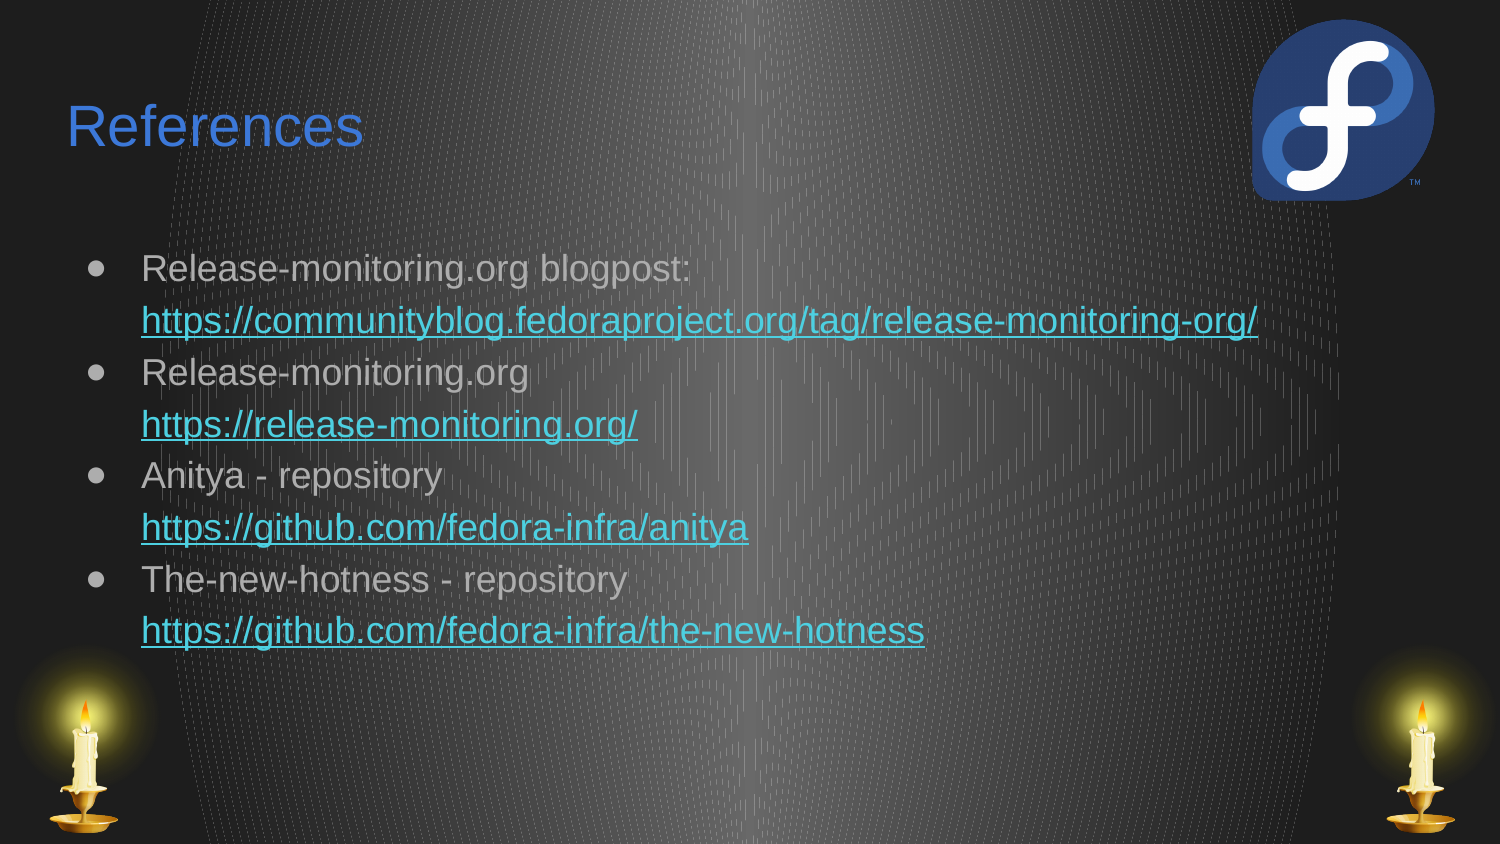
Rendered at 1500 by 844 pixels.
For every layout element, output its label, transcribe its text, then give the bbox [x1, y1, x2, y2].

list Release-monitoring.org blogpost: https://communityblog.fedoraproject.org/tag/release-monitoring-org/ Release-monitoring.org https://release-monitoring.org/ Anitya - repository https://github.com/fedora-infra/anitya The-new-hotness - repository https://github.com/fedora-infra/the-new-hotness [51, 222, 1449, 772]
picture [10, 640, 163, 835]
title References [51, 72, 1252, 167]
picture [1347, 640, 1500, 835]
picture [1252, 19, 1435, 201]
